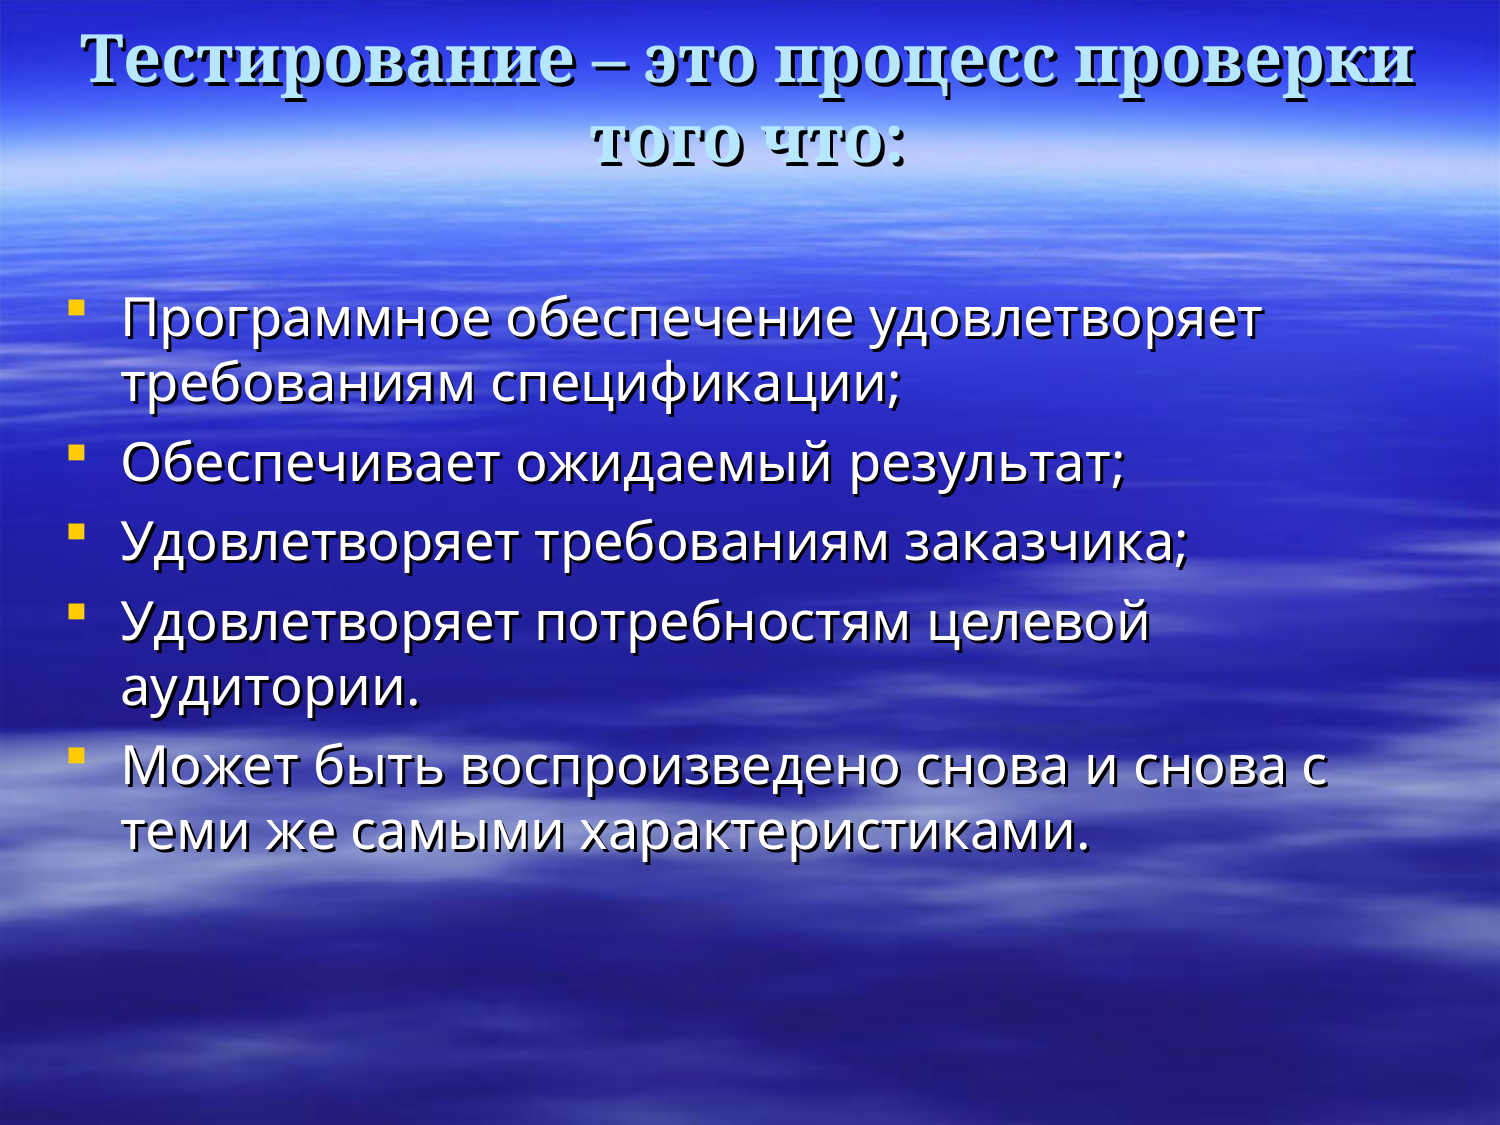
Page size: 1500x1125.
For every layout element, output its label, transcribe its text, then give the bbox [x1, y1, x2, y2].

picture [0, 0, 1500, 1125]
title Тестирование – это процесс проверки того что: [49, 8, 1446, 274]
list Программное обеспечение удовлетворяет требованиям спецификации; Обеспечивает ожидаемый результат; Удовлетворяет требованиям заказчика; Удовлетворяет потребностям целевой аудитории. Может быть воспроизведено снова и снова с теми же самыми характеристиками. [49, 274, 1451, 1001]
